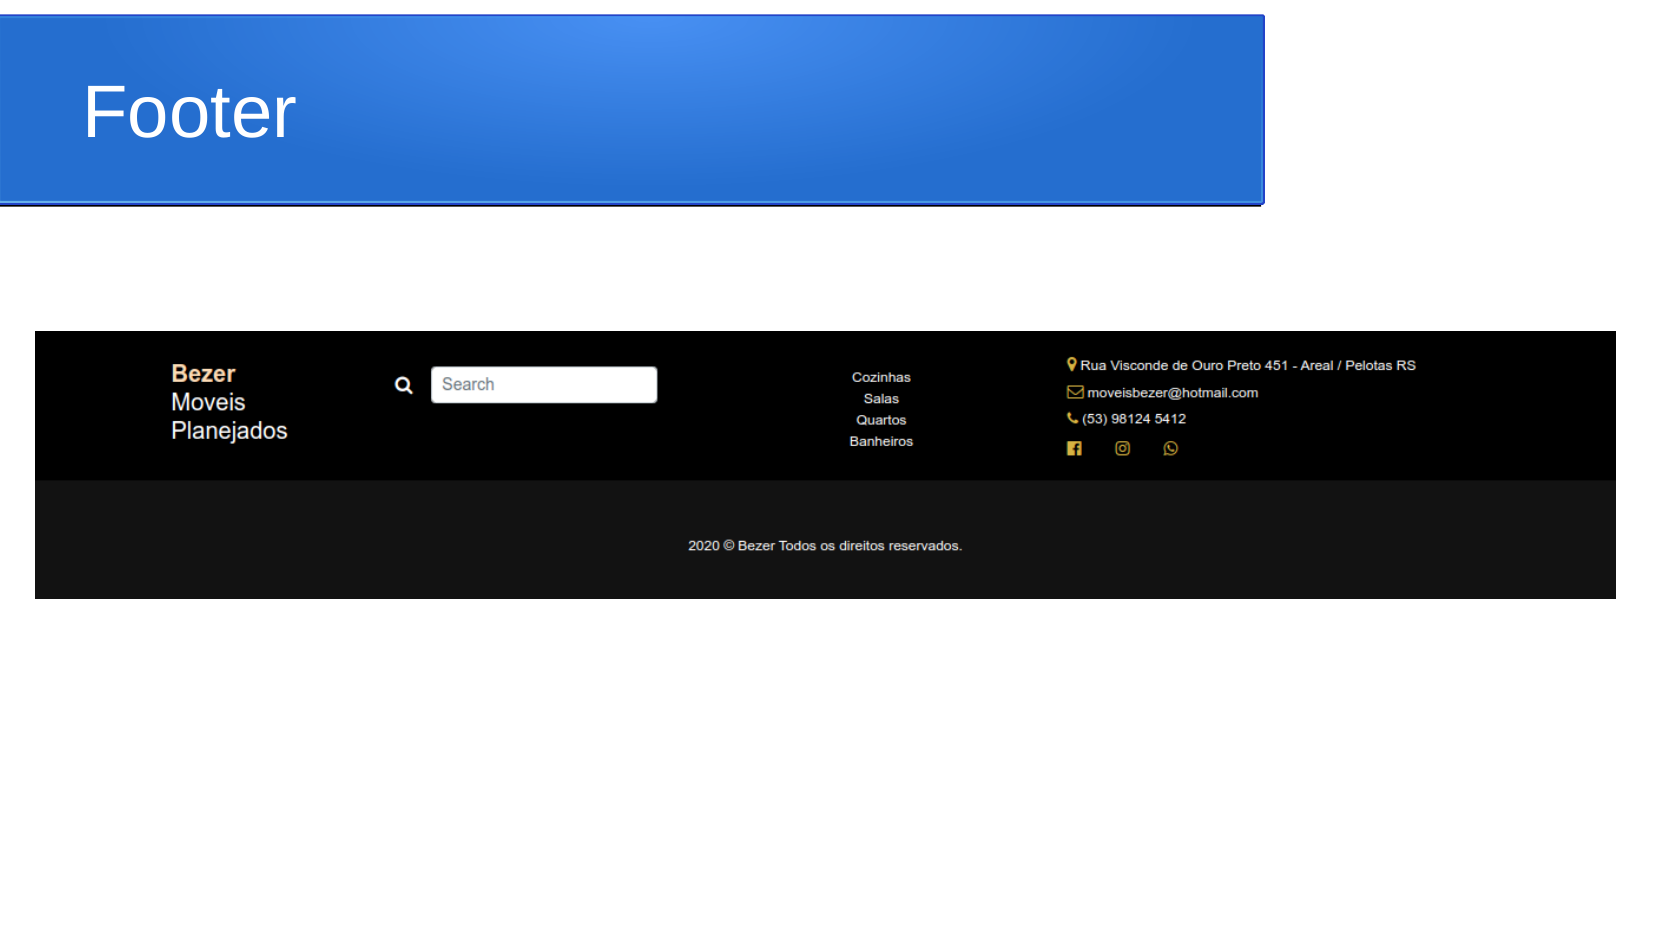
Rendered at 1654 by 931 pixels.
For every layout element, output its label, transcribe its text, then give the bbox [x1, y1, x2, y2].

picture [35, 331, 1616, 599]
title Footer [82, 35, 1235, 189]
